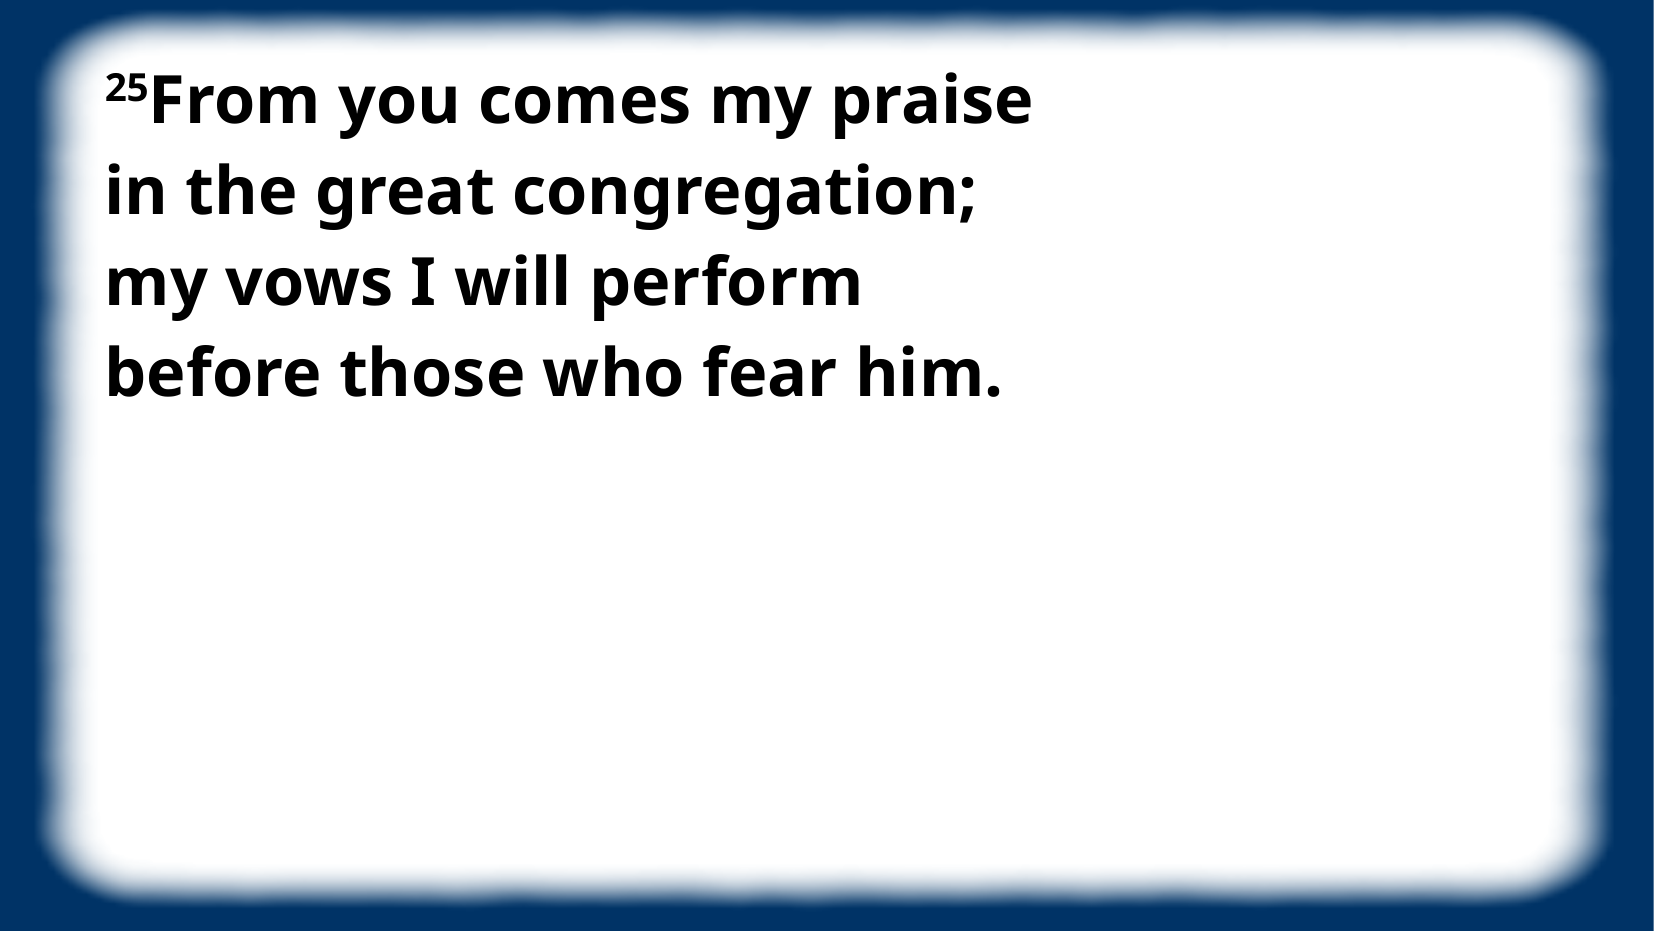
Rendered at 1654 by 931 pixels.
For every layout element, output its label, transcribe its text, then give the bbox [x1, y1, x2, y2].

text_box 25From you comes my praise in the great congregation; my vows I will perform before those who fear him. [90, 45, 1561, 415]
picture [0, 0, 1654, 931]
